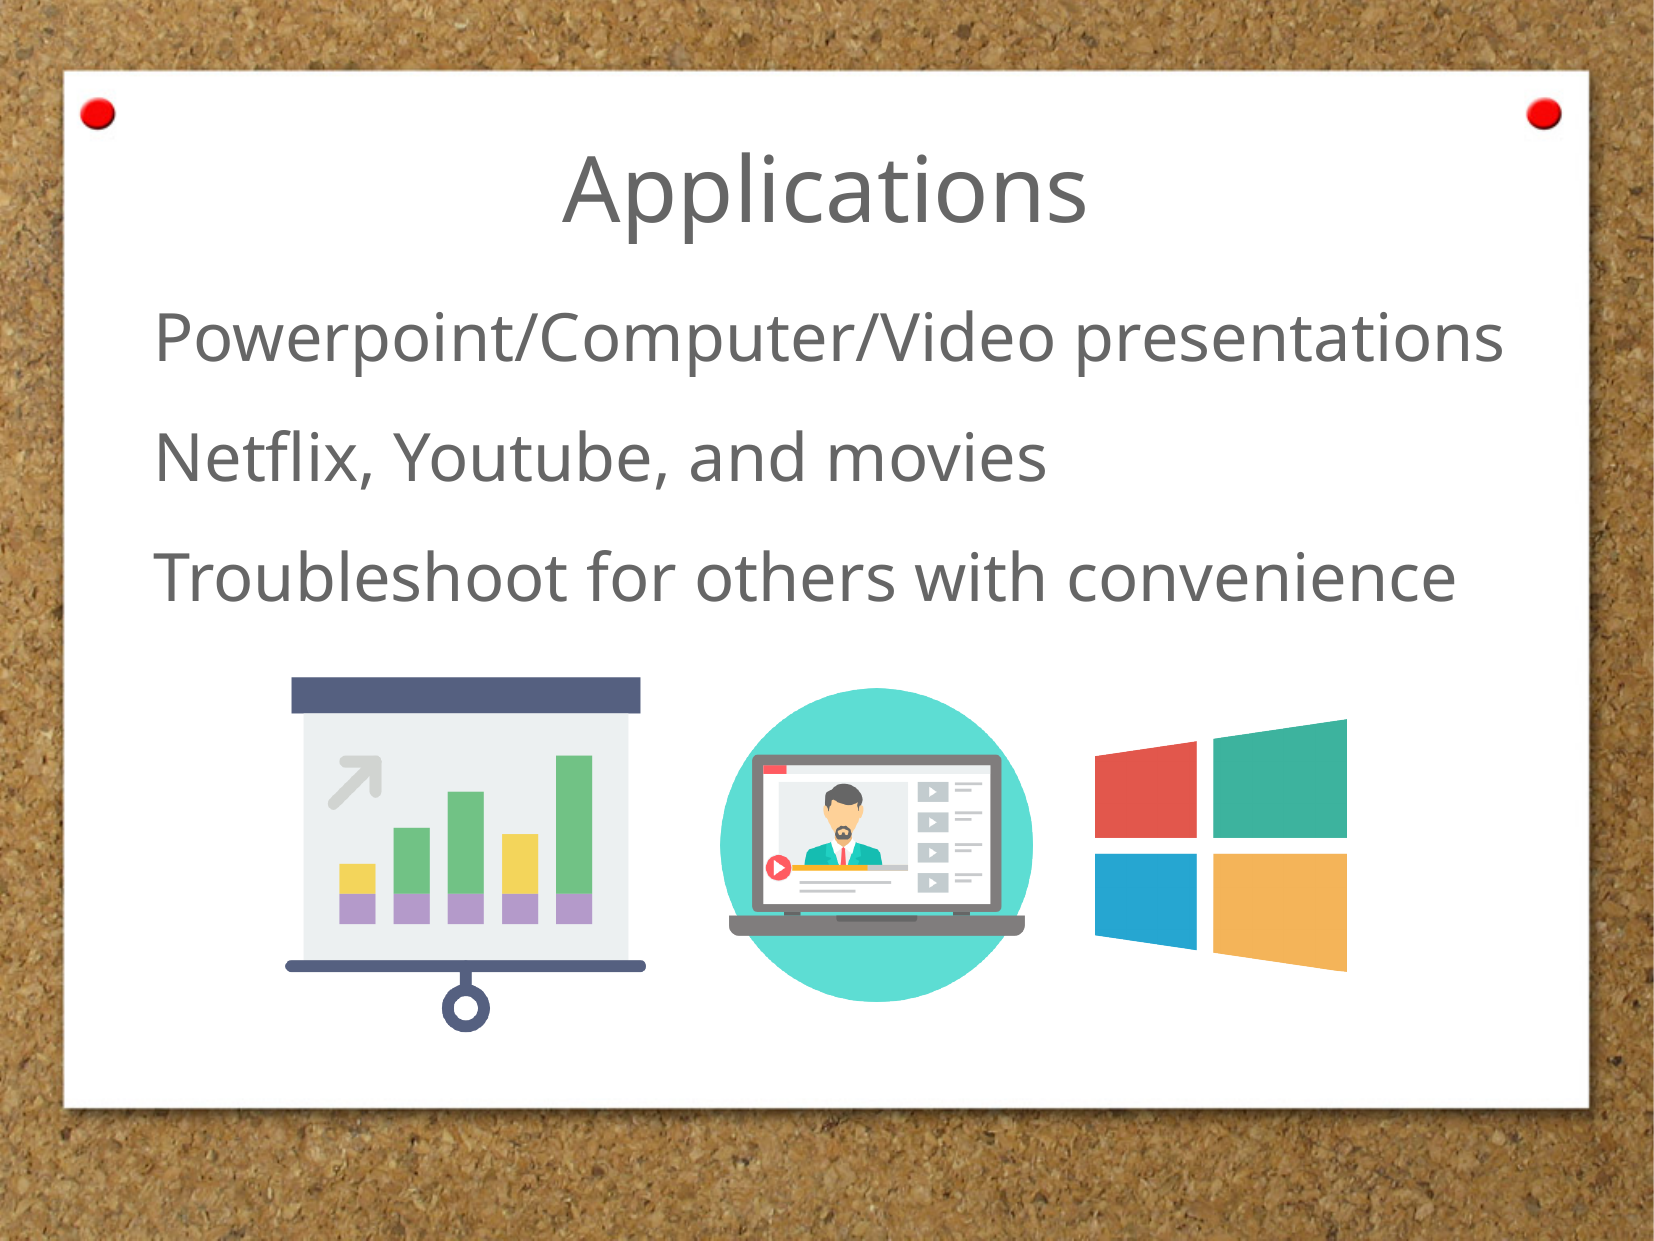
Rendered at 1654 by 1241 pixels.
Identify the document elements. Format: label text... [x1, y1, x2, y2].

picture [0, 0, 1654, 1241]
list Powerpoint/Computer/Video presentations Netflix, Youtube, and movies Troubleshoot for others with convenience [82, 290, 1571, 1010]
title Applications [82, 83, 1571, 290]
